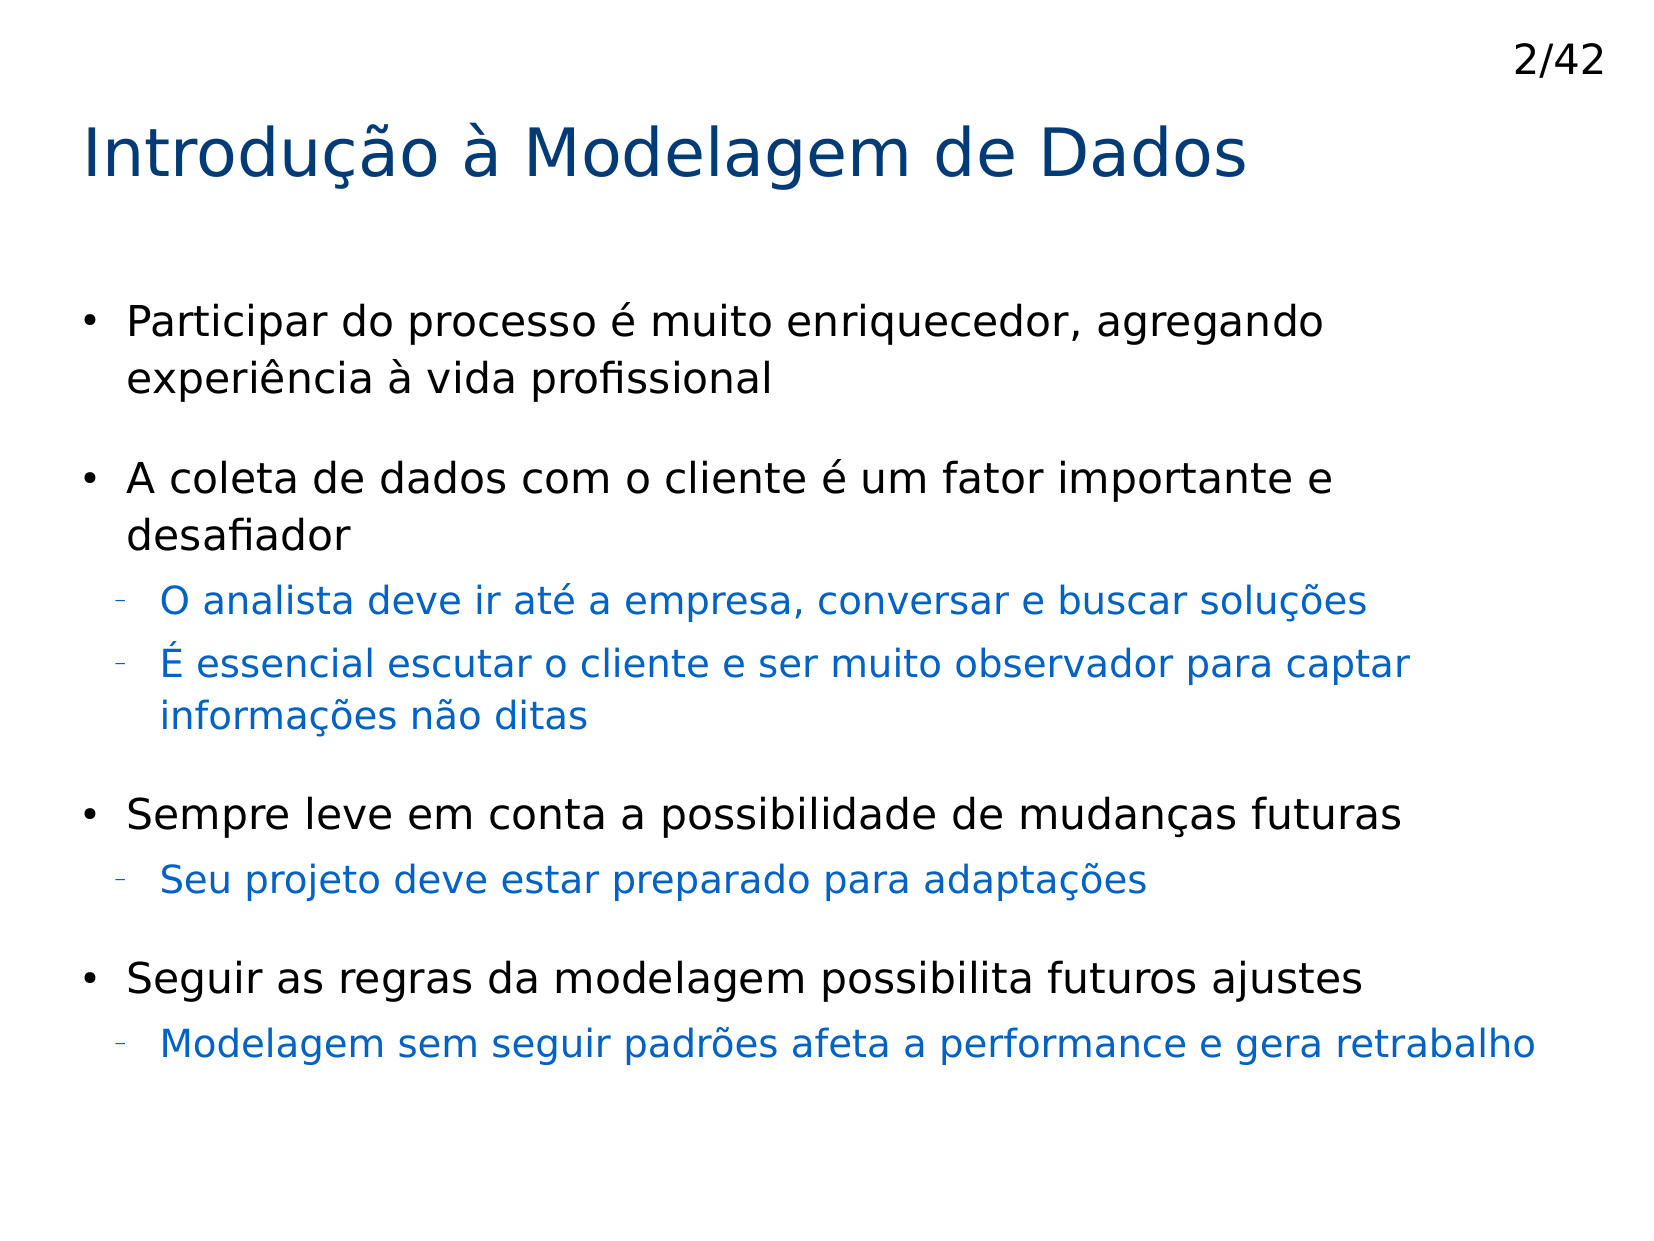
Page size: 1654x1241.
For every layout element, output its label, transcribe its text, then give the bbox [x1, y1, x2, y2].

list Participar do processo é muito enriquecedor, agregando experiência à vida profissional A coleta de dados com o cliente é um fator importante e desafiador O analista deve ir até a empresa, conversar e buscar soluções É essencial escutar o cliente e ser muito observador para captar informações não ditas Sempre leve em conta a possibilidade de mudanças futuras Seu projeto deve estar preparado para adaptações Seguir as regras da modelagem possibilita futuros ajustes Modelagem sem seguir padrões afeta a performance e gera retrabalho [82, 289, 1571, 1108]
title Introdução à Modelagem de Dados [82, 82, 1571, 224]
